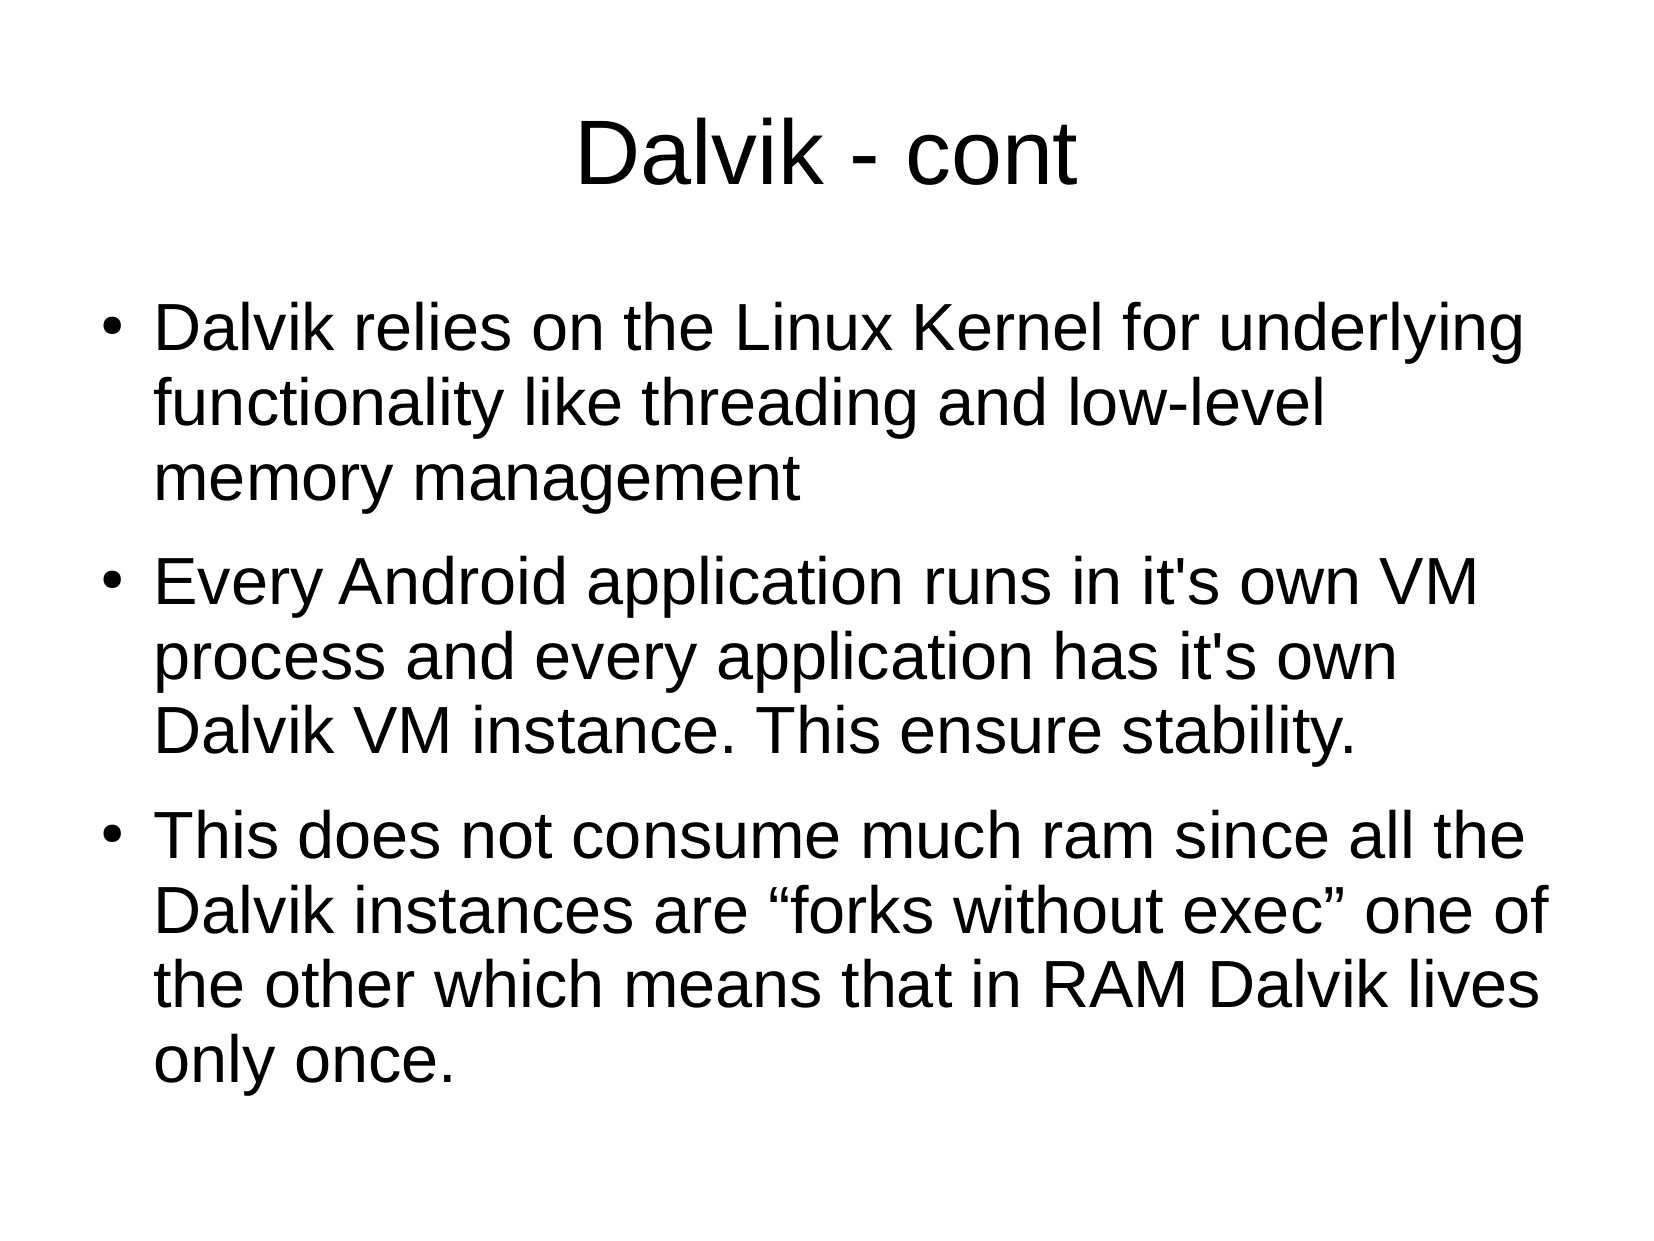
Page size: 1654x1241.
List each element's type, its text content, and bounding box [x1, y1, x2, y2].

title Dalvik - cont [82, 49, 1571, 257]
list Dalvik relies on the Linux Kernel for underlying functionality like threading and low-level memory management Every Android application runs in it's own VM process and every application has it's own Dalvik VM instance. This ensure stability. This does not consume much ram since all the Dalvik instances are “forks without exec” one of the other which means that in RAM Dalvik lives only once. [82, 290, 1571, 1109]
